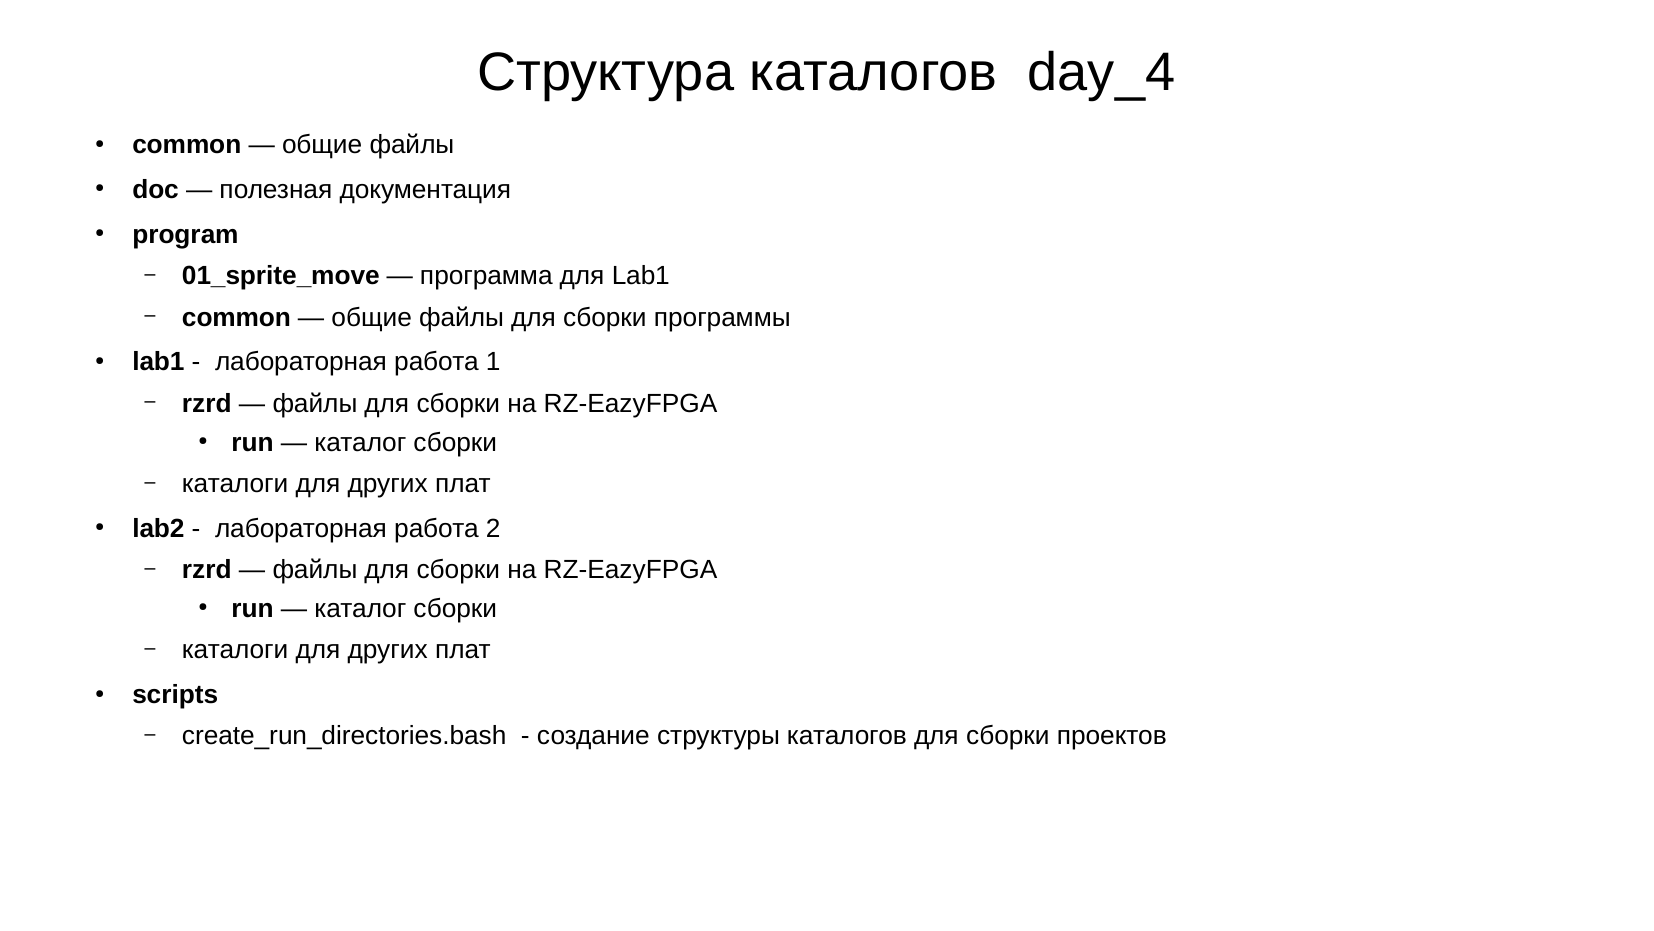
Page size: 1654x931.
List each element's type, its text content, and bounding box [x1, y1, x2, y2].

list common — общие файлы doc — полезная документация program 01_sprite_move — программа для Lab1 common — общие файлы для сборки программы lab1 - лабораторная работа 1 rzrd — файлы для сборки на RZ-EazyFPGA run — каталог сборки каталоги для других плат lab2 - лабораторная работа 2 rzrd — файлы для сборки на RZ-EazyFPGA run — каталог сборки каталоги для других плат scripts create_run_directories.bash - создание структуры каталогов для сборки проектов [82, 129, 1571, 758]
title Структура каталогов day_4 [82, 37, 1571, 107]
